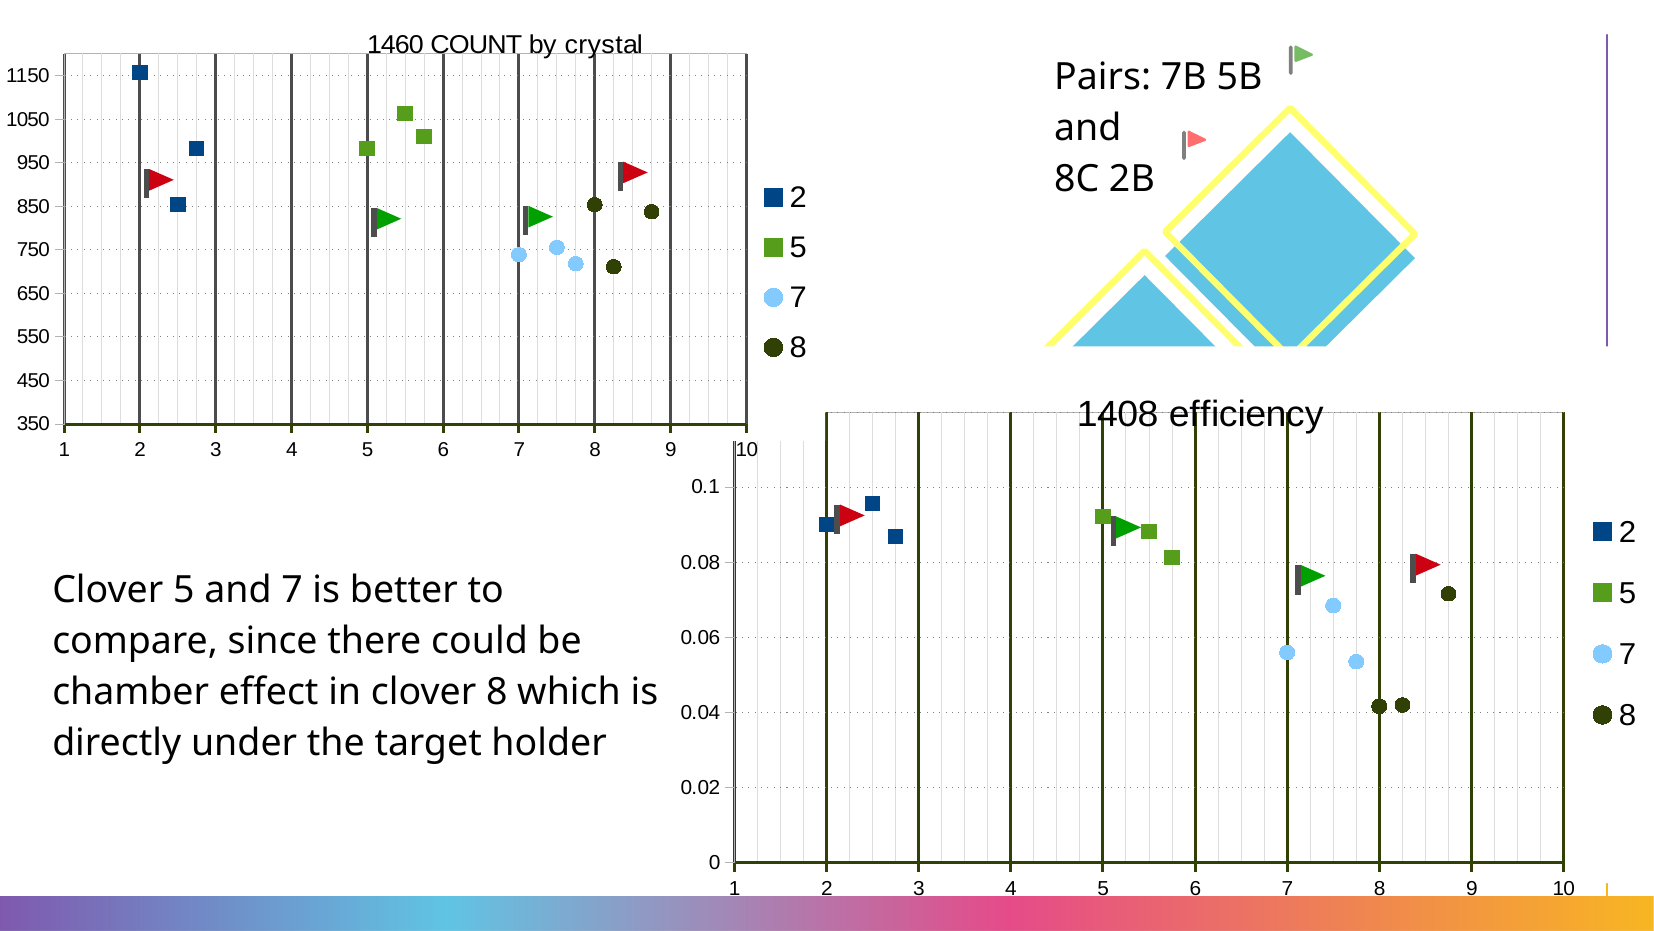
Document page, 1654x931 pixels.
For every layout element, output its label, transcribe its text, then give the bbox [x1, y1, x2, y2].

text_box [1182, 130, 1186, 161]
text_box [1294, 45, 1313, 63]
text_box Pairs: 7B 5B and 8C 2B [1039, 42, 1501, 188]
text_box Clover 5 and 7 is better to compare, since there could be chamber effect in clover 8 which is directly under the target holder [37, 555, 676, 788]
chart [6, 0, 1654, 901]
picture [0, 896, 1654, 931]
text_box [1288, 45, 1293, 76]
text_box [1187, 130, 1207, 148]
